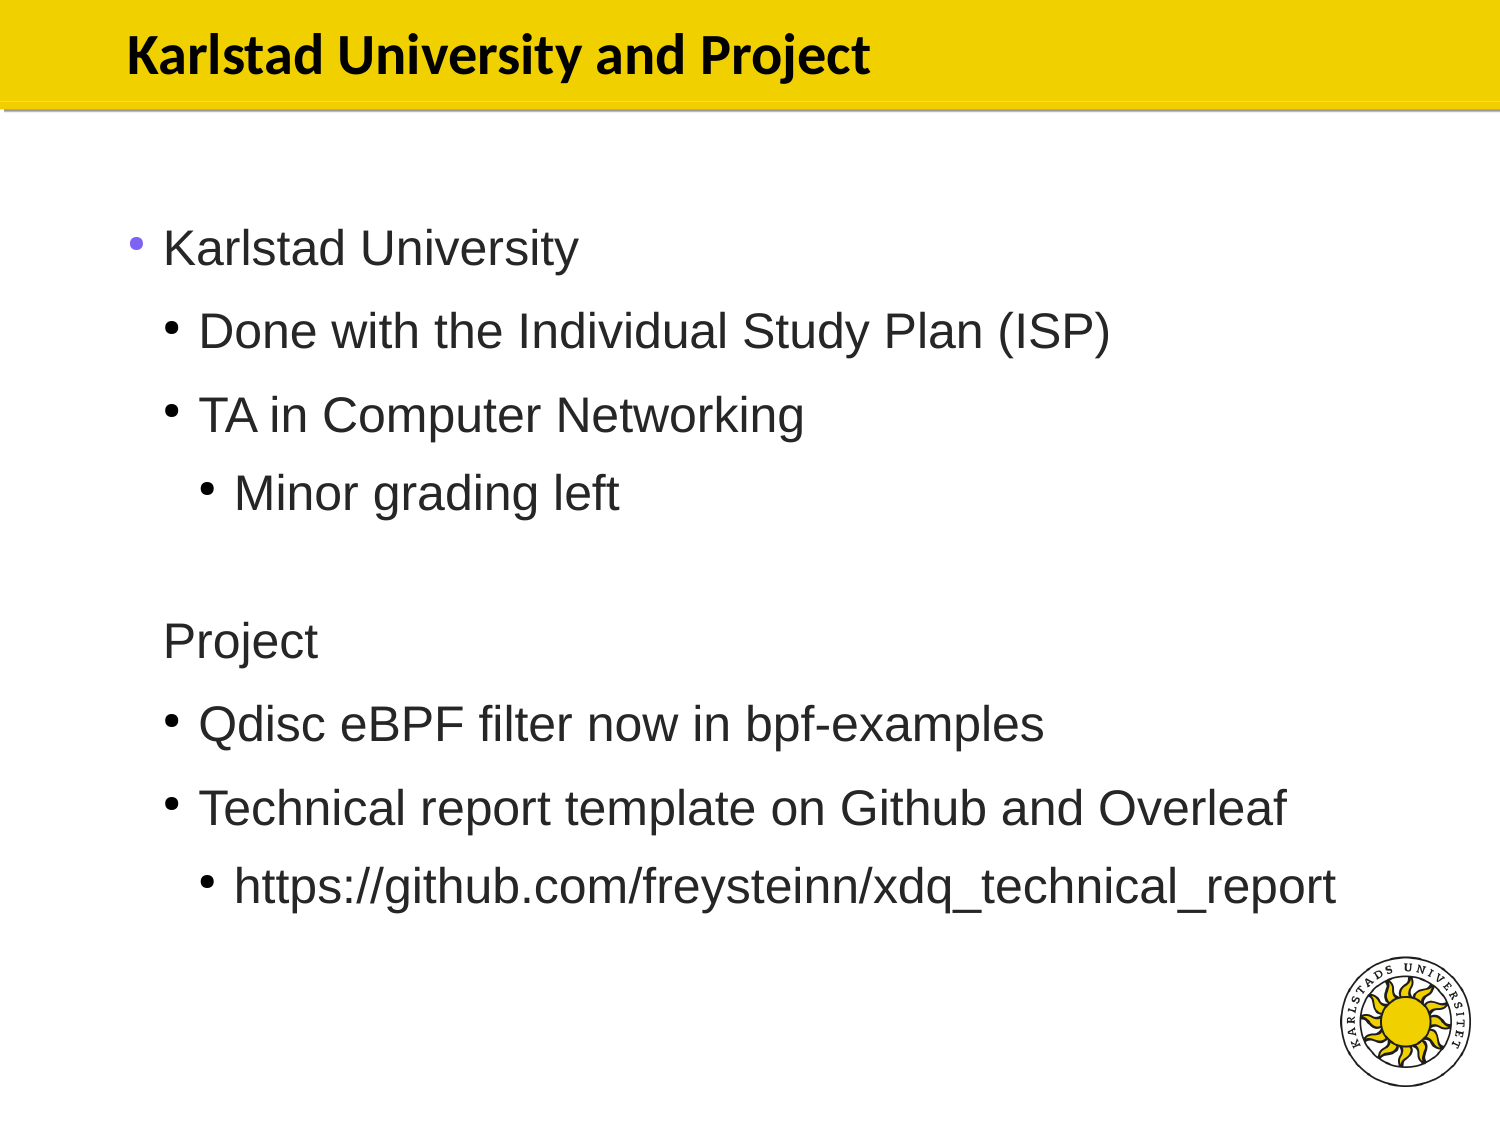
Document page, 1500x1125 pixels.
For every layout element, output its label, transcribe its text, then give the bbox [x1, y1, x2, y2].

picture [1340, 948, 1471, 1095]
list Karlstad University Done with the Individual Study Plan (ISP) TA in Computer Networking Minor grading left Project Qdisc eBPF filter now in bpf-examples Technical report template on Github and Overleaf https://github.com/freysteinn/xdq_technical_report [112, 137, 1441, 991]
title Karlstad University and Project [112, 0, 1388, 102]
